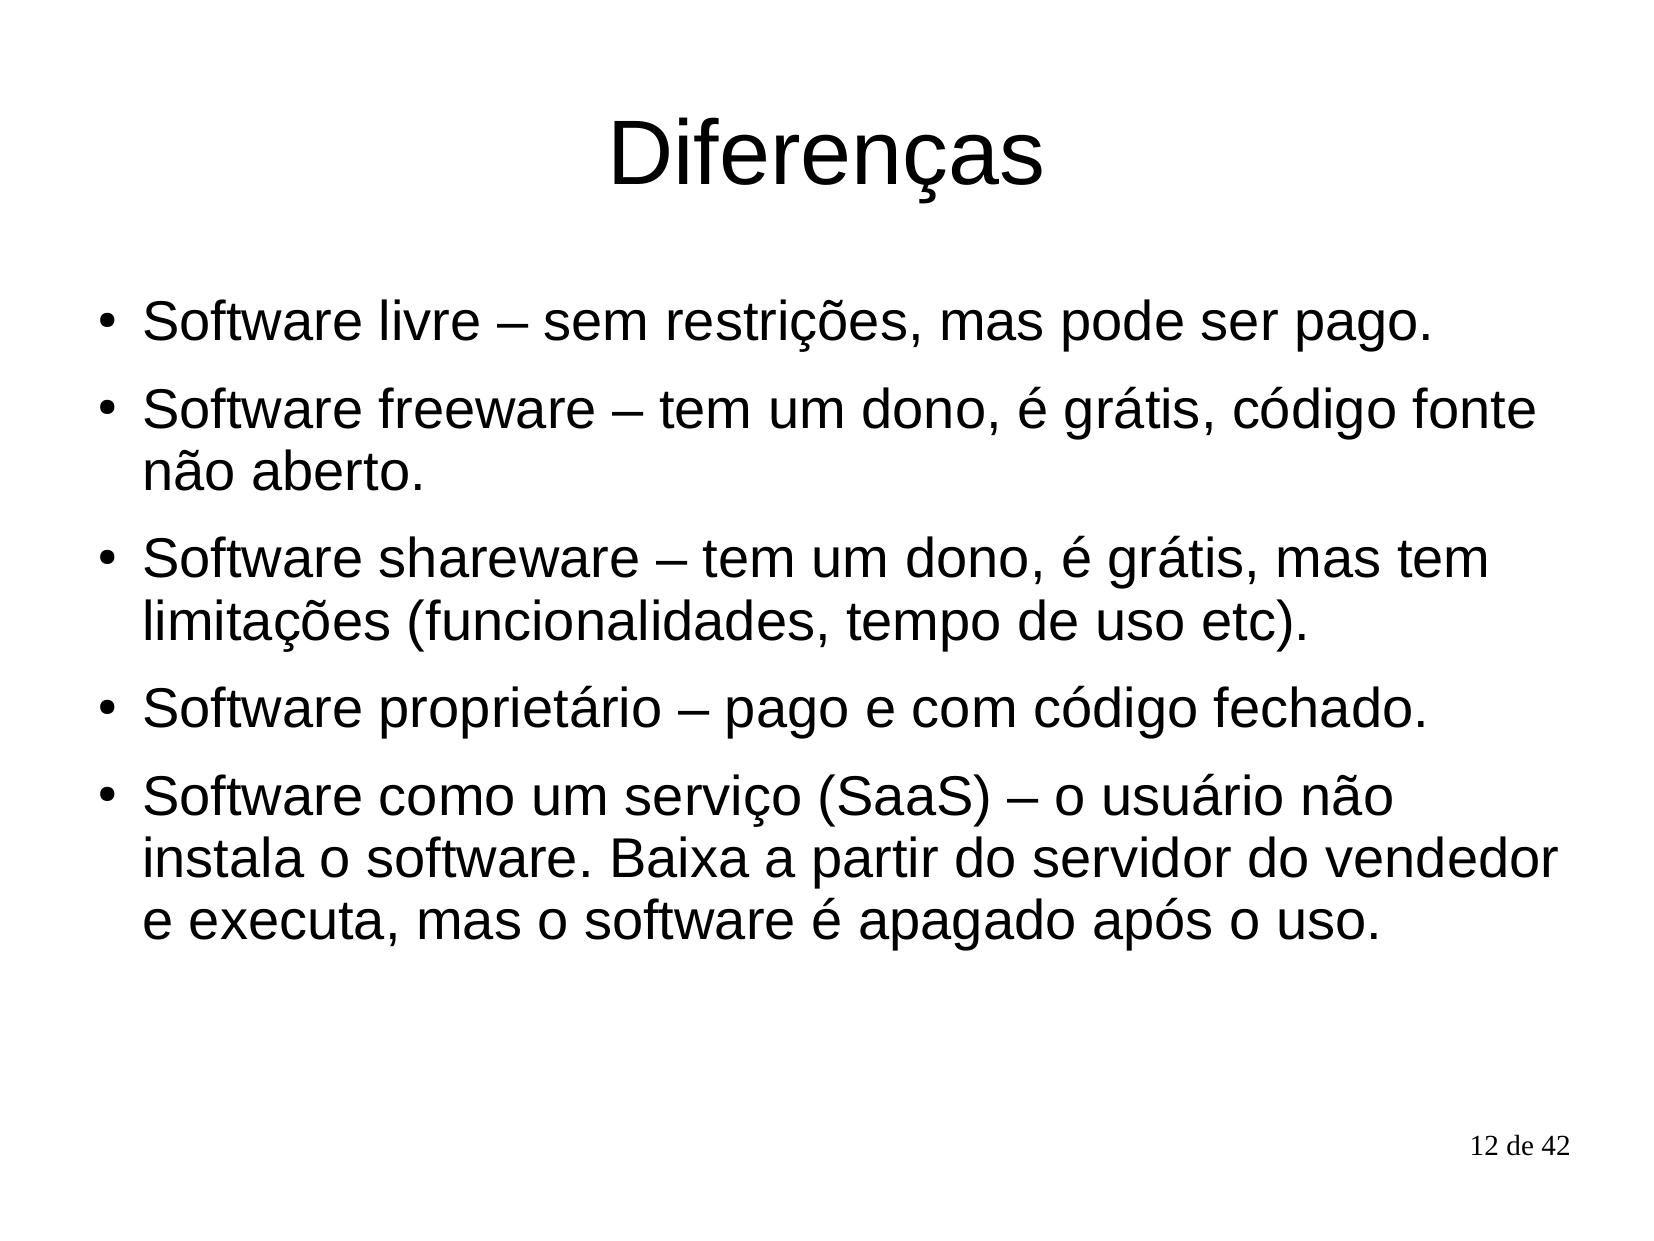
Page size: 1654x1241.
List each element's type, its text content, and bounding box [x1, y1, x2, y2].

title Diferenças [82, 49, 1571, 257]
list Software livre – sem restrições, mas pode ser pago. Software freeware – tem um dono, é grátis, código fonte não aberto. Software shareware – tem um dono, é grátis, mas tem limitações (funcionalidades, tempo de uso etc). Software proprietário – pago e com código fechado. Software como um serviço (SaaS) – o usuário não instala o software. Baixa a partir do servidor do vendedor e executa, mas o software é apagado após o uso. [82, 290, 1571, 1010]
